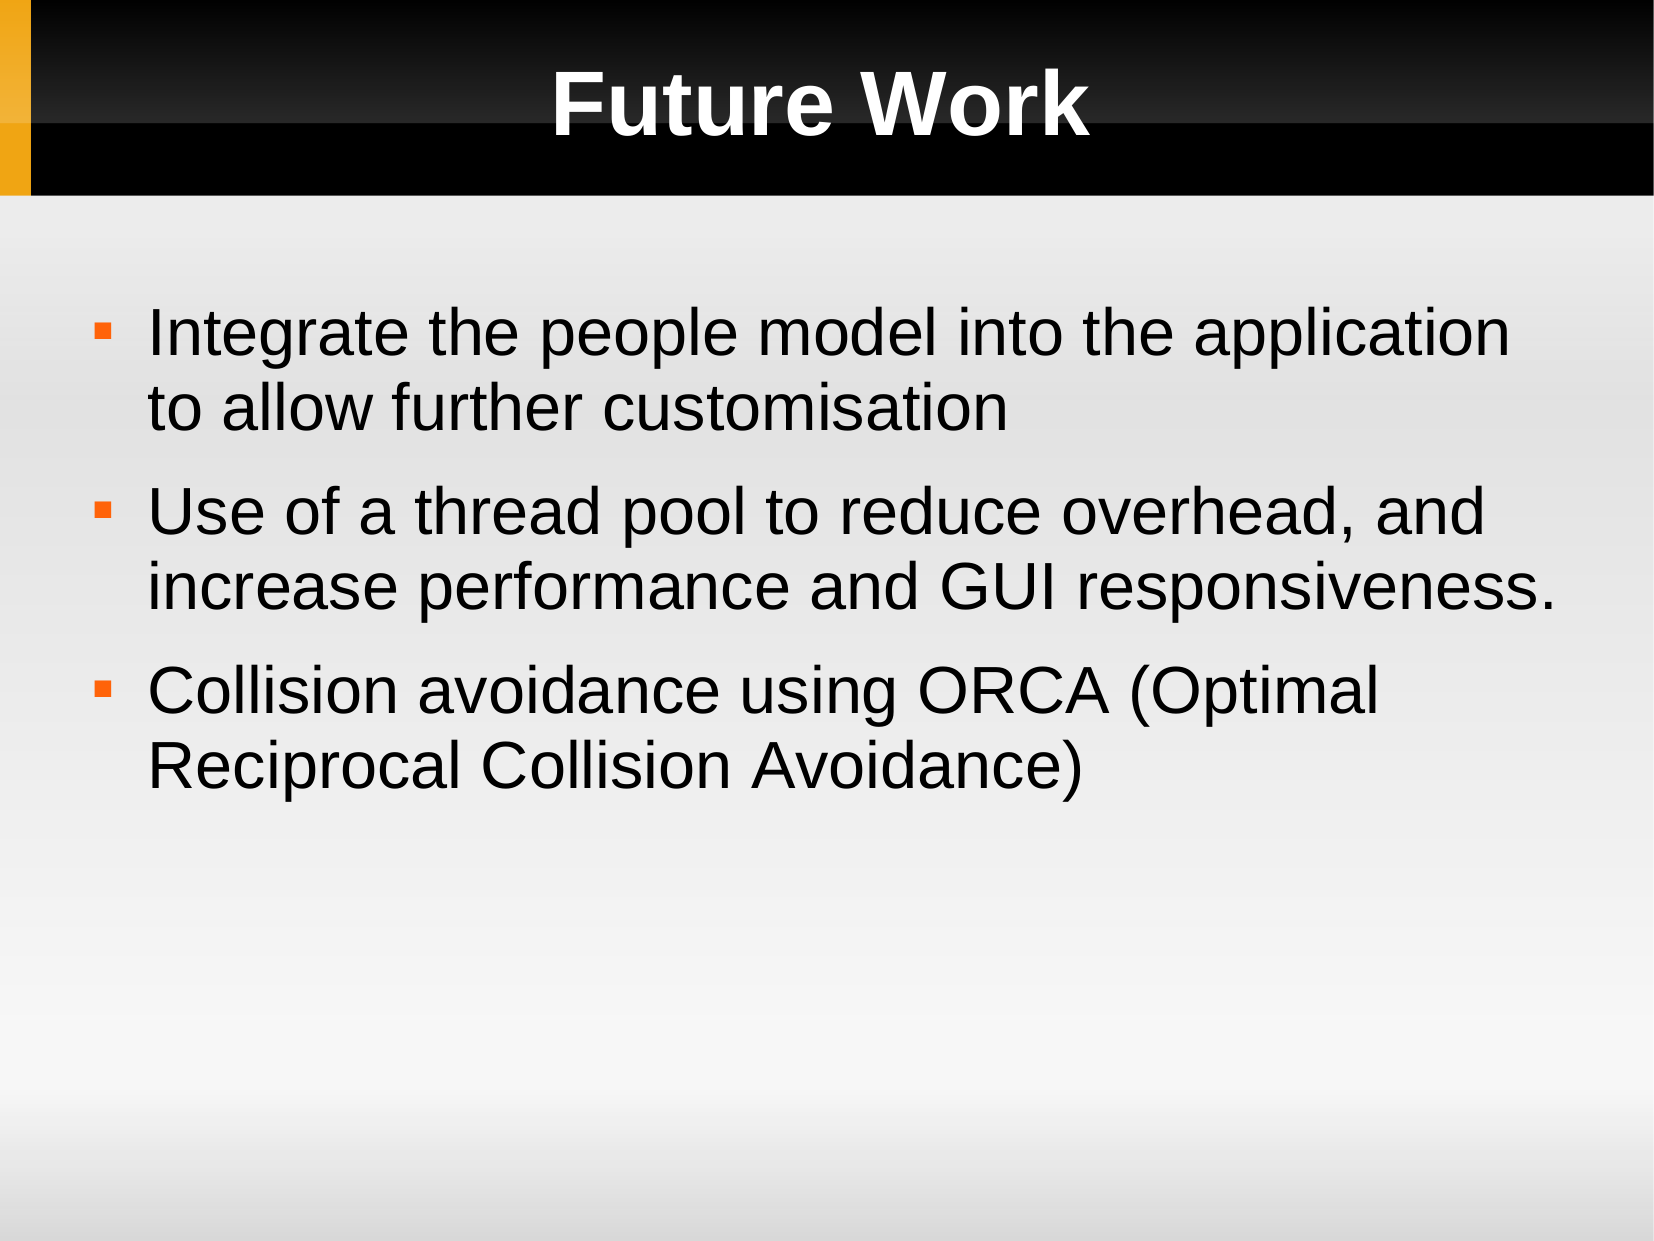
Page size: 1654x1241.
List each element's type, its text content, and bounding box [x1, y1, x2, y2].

picture [0, 0, 1654, 1241]
title Future Work [76, 0, 1565, 208]
list Integrate the people model into the application to allow further customisation Use of a thread pool to reduce overhead, and increase performance and GUI responsiveness. Collision avoidance using ORCA (Optimal Reciprocal Collision Avoidance) [76, 295, 1565, 1114]
